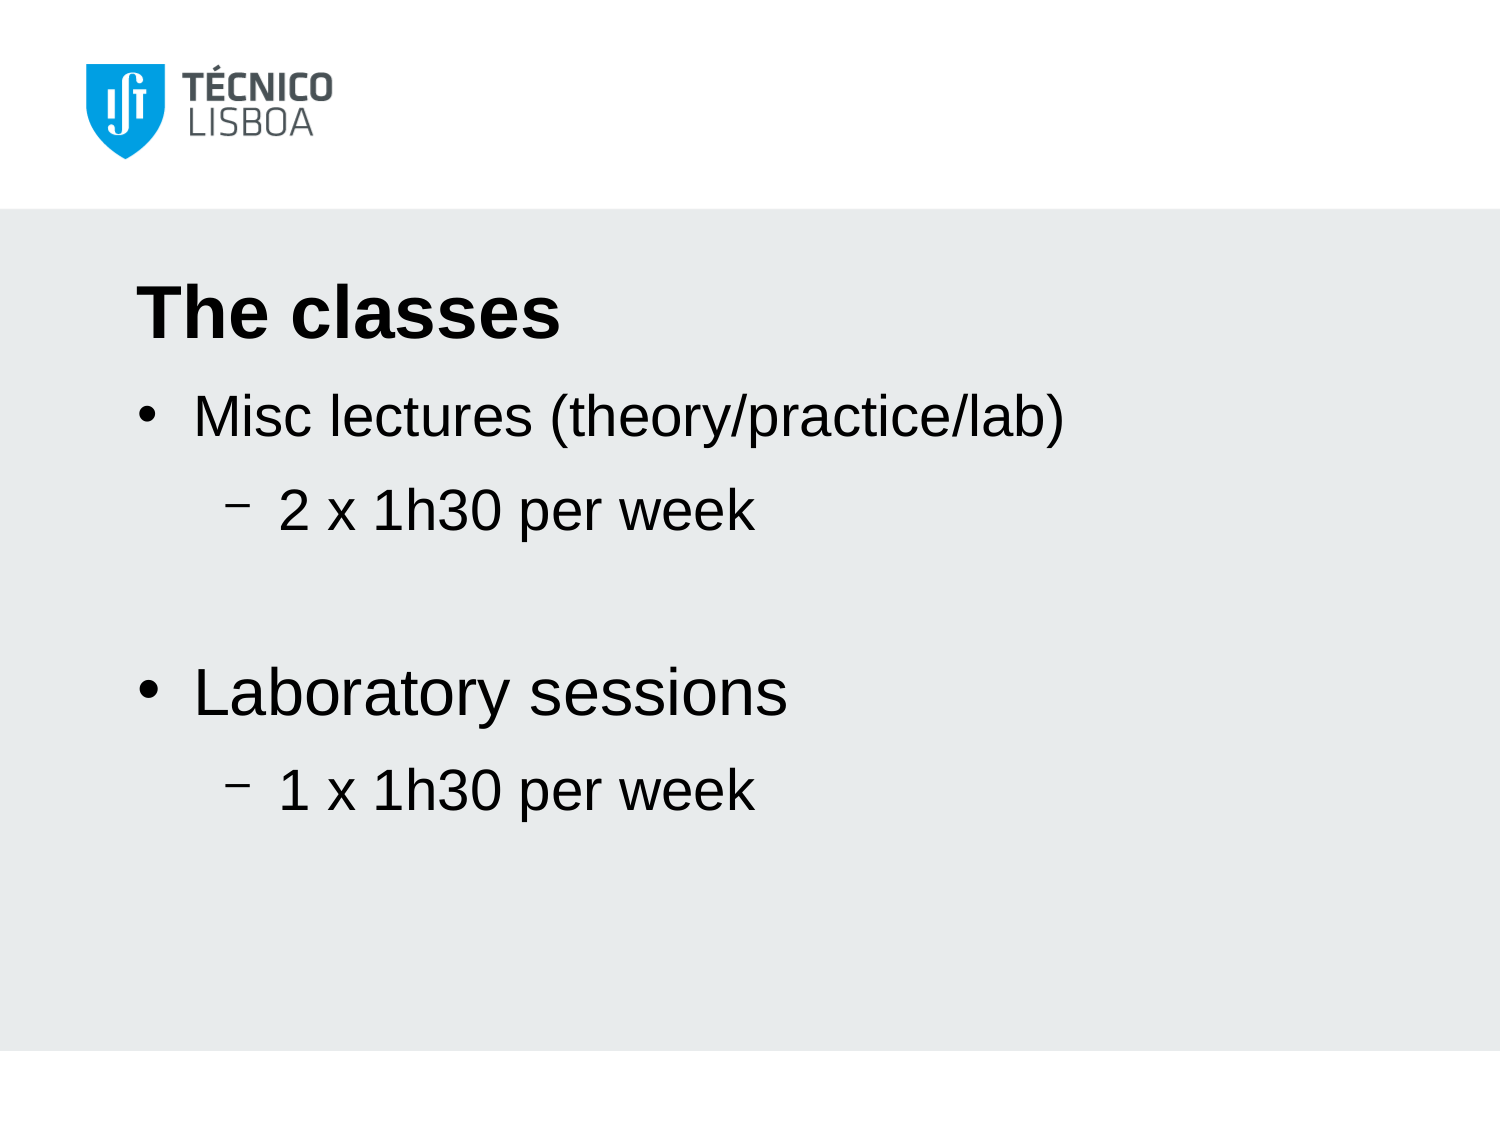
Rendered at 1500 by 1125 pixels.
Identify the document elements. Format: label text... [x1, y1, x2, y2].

picture [0, 0, 1500, 1125]
list Misc lectures (theory/practice/lab) 2 x 1h30 per week Laboratory sessions 1 x 1h30 per week [121, 370, 1378, 976]
title The classes [121, 237, 1378, 370]
